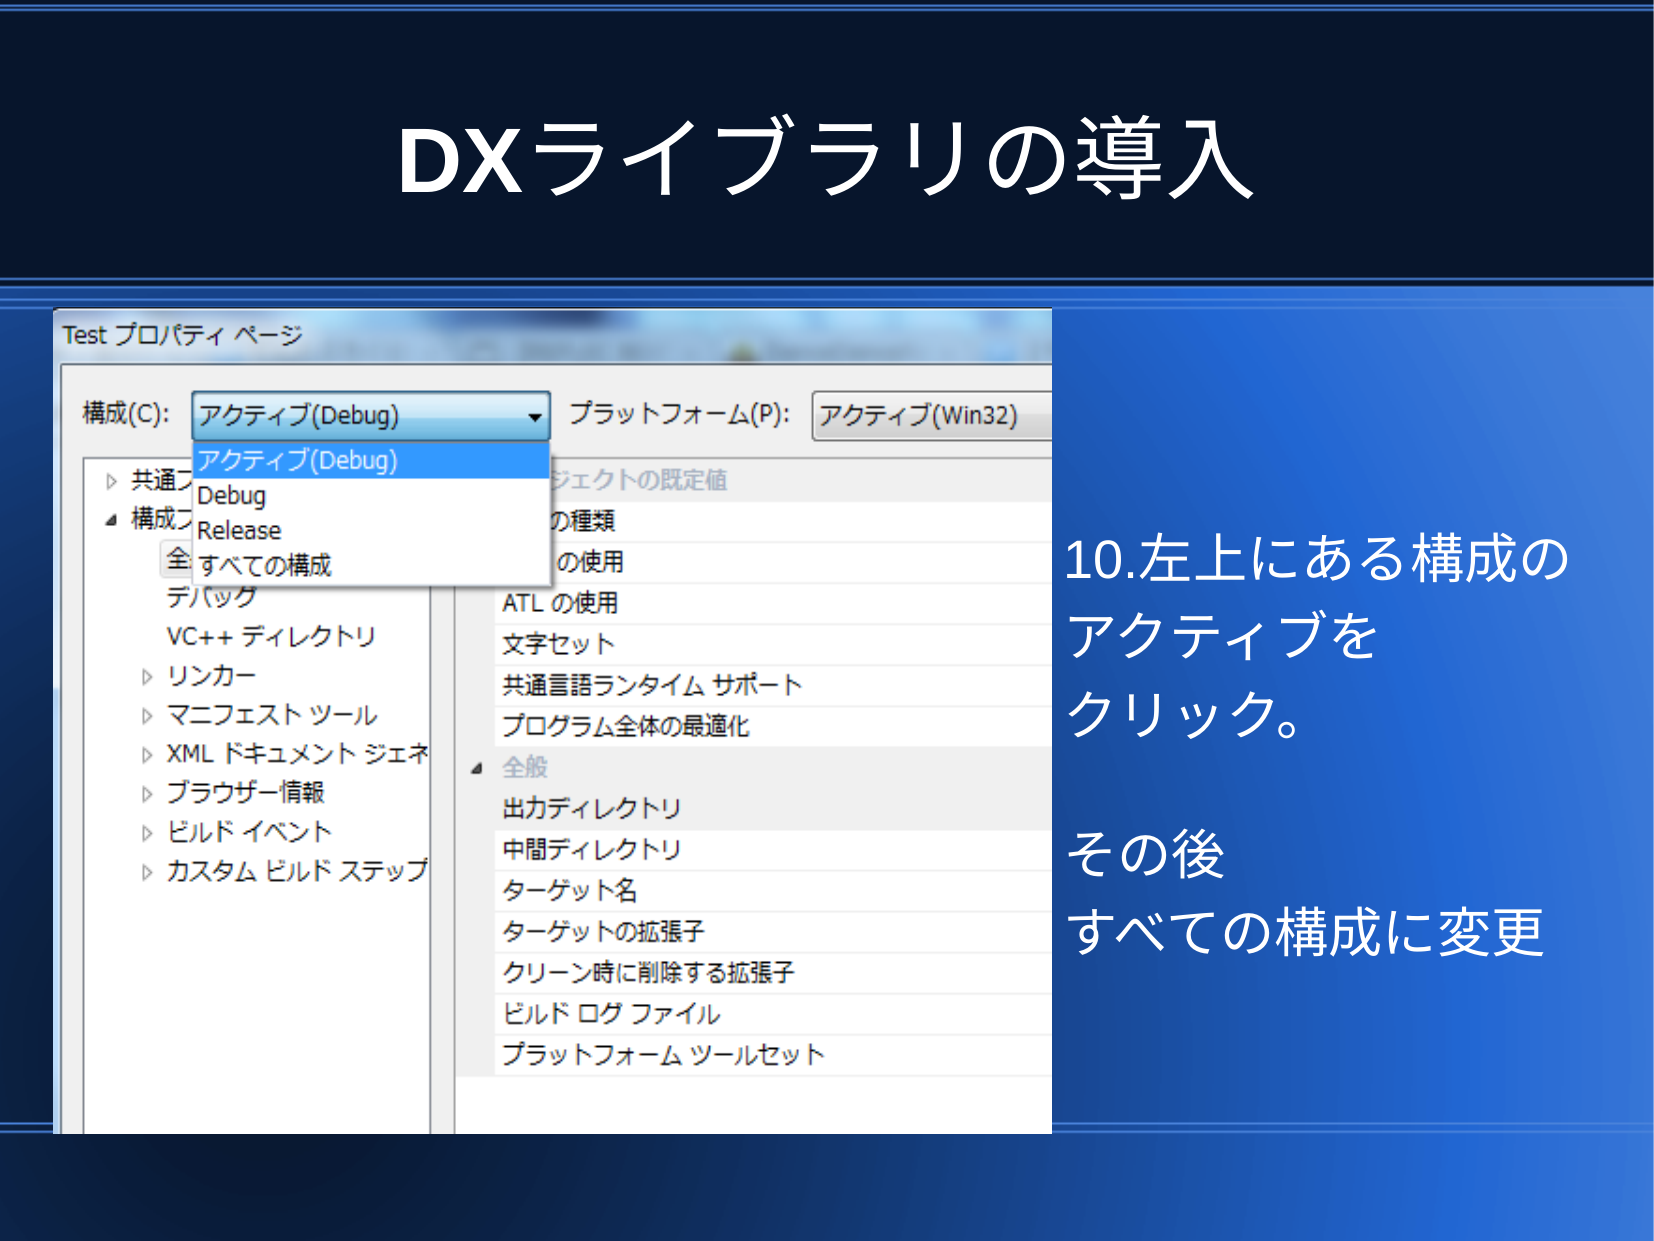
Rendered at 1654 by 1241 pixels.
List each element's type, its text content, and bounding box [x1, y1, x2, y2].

text_box 10.左上にある構成の アクティブを クリック。 その後 すべての構成に変更 [1048, 507, 1564, 849]
picture [0, 0, 1654, 1241]
title DXライブラリの導入 [82, 49, 1571, 257]
